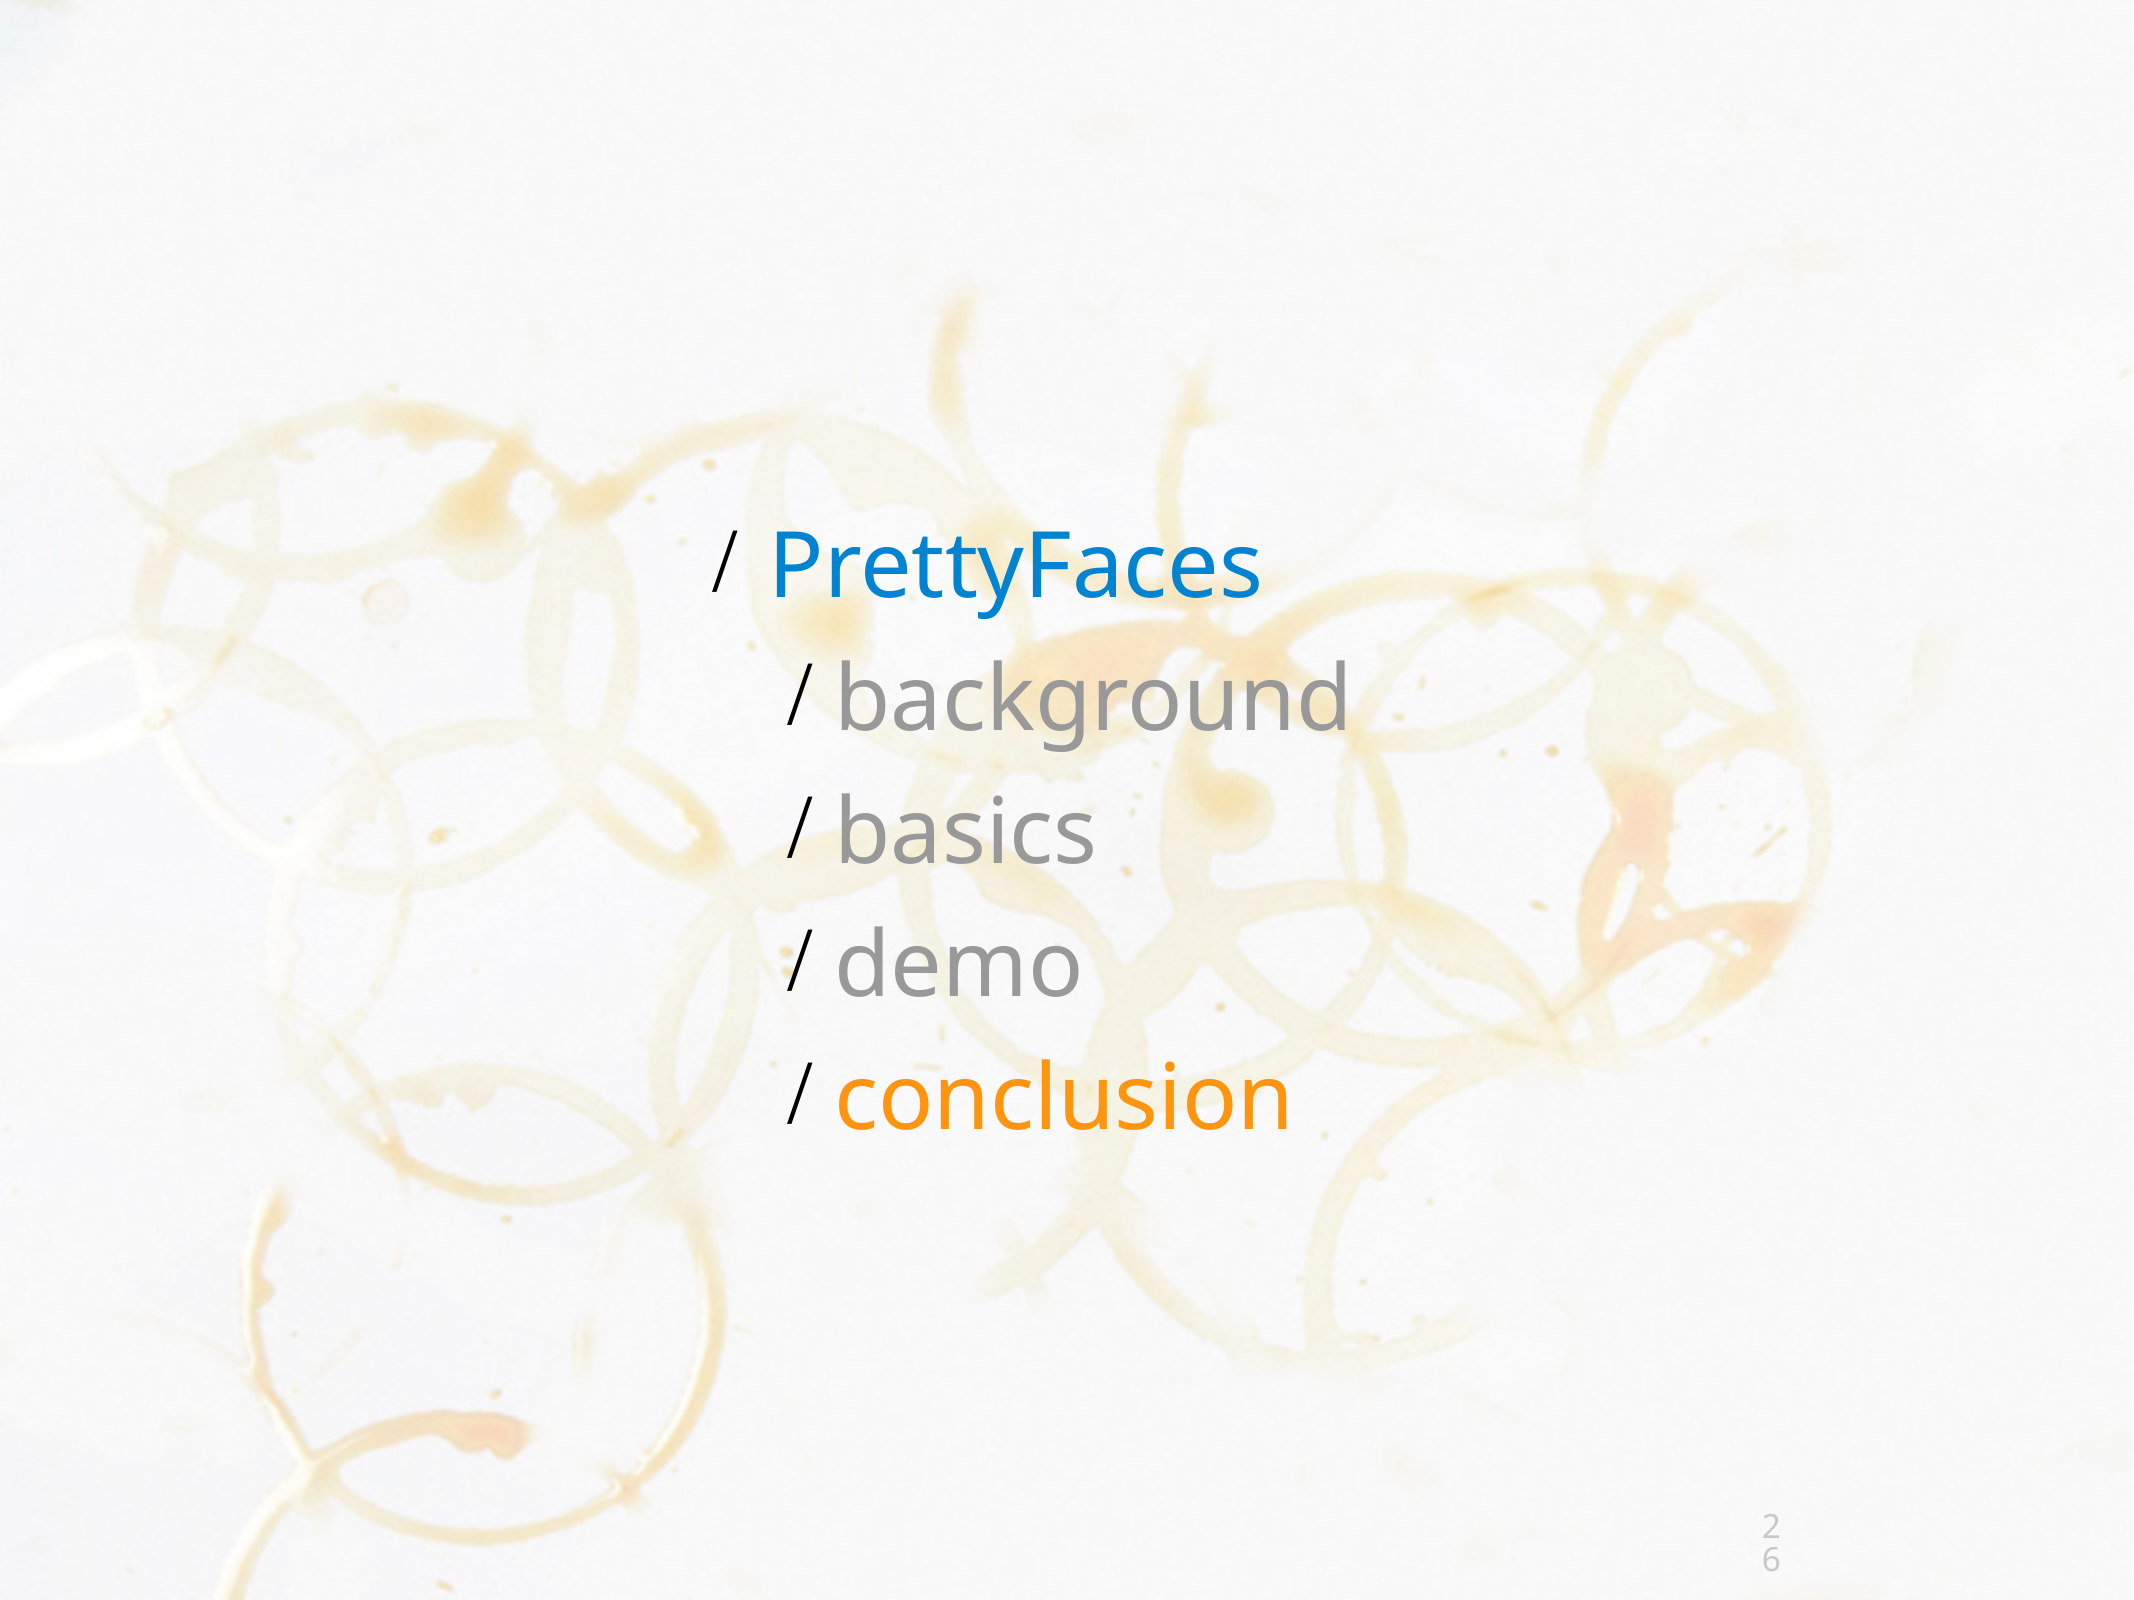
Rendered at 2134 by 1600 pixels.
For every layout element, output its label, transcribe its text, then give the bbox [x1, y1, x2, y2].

text_box PrettyFaces background basics demo conclusion [712, 187, 1576, 1201]
picture [0, 0, 2134, 1600]
